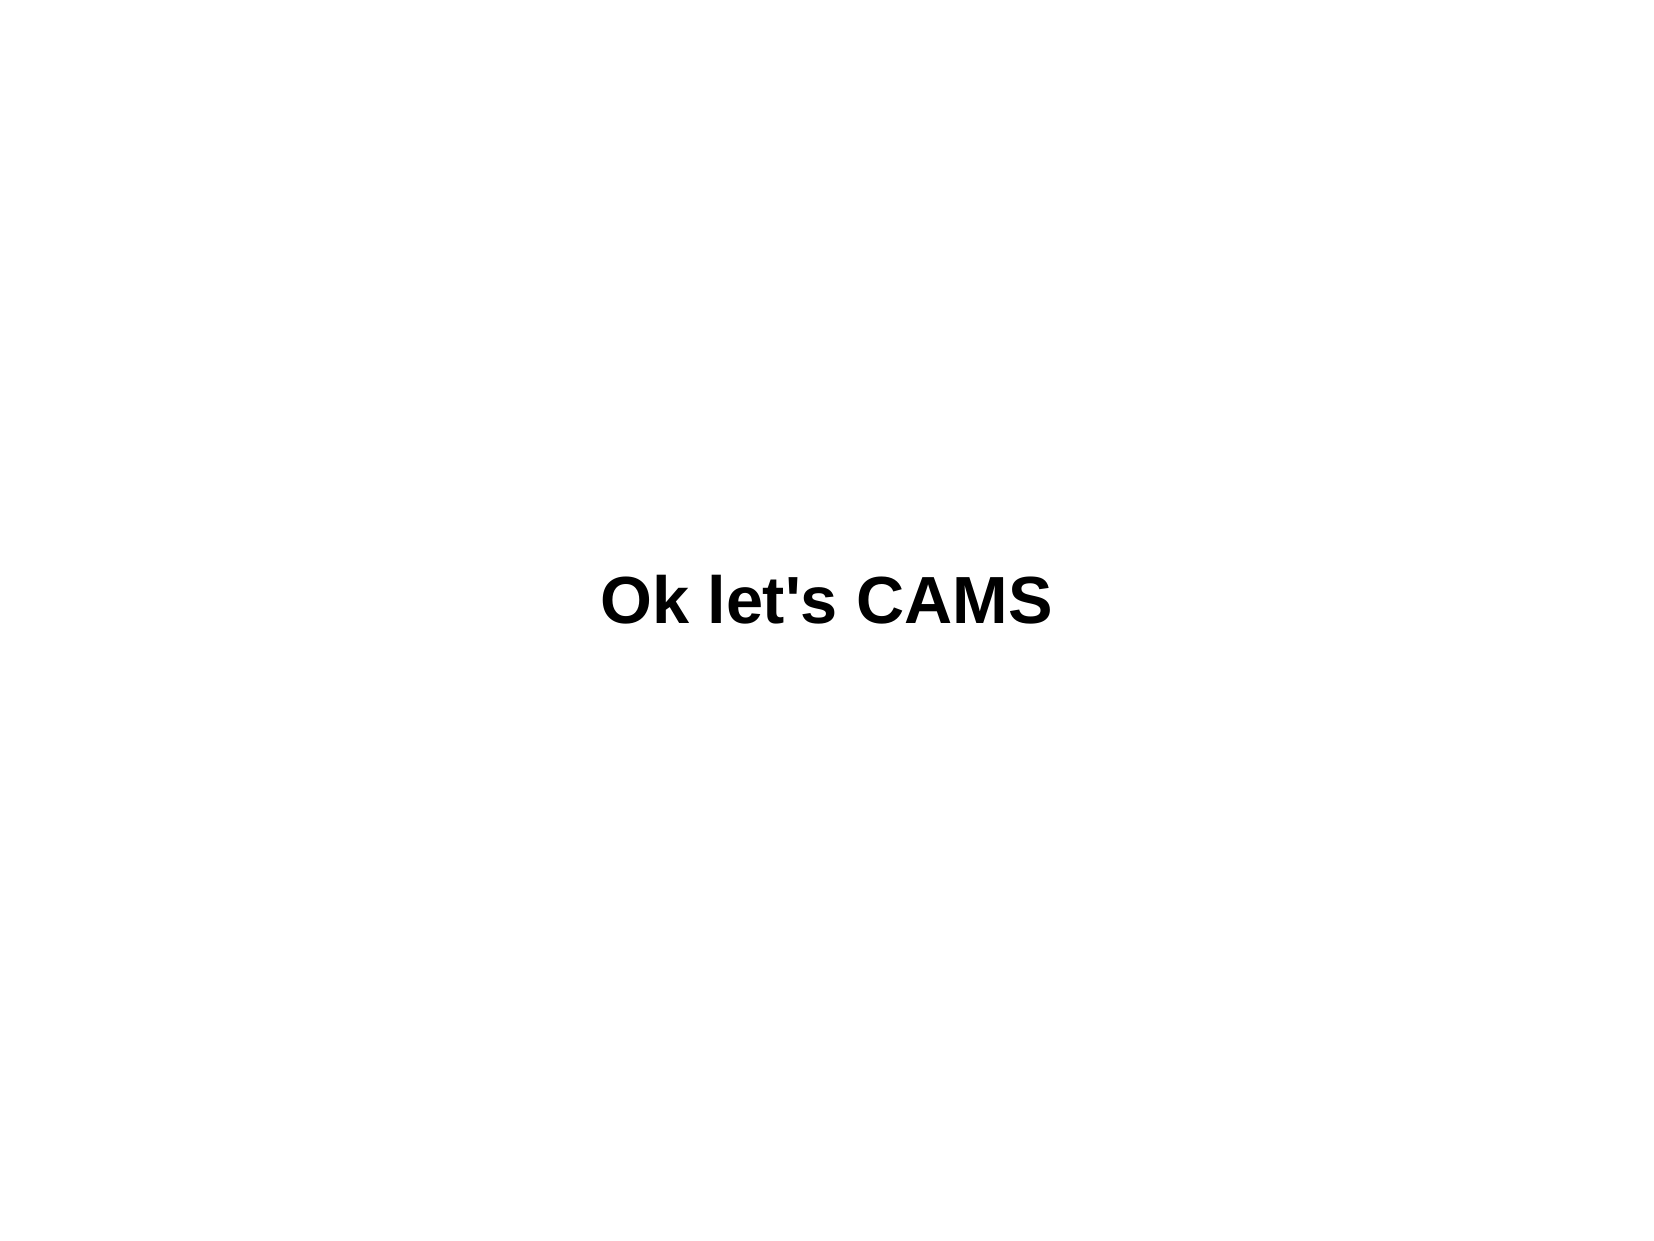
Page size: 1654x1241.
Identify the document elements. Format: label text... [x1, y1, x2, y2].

subtitle Ok let's CAMS [82, 120, 1571, 1081]
